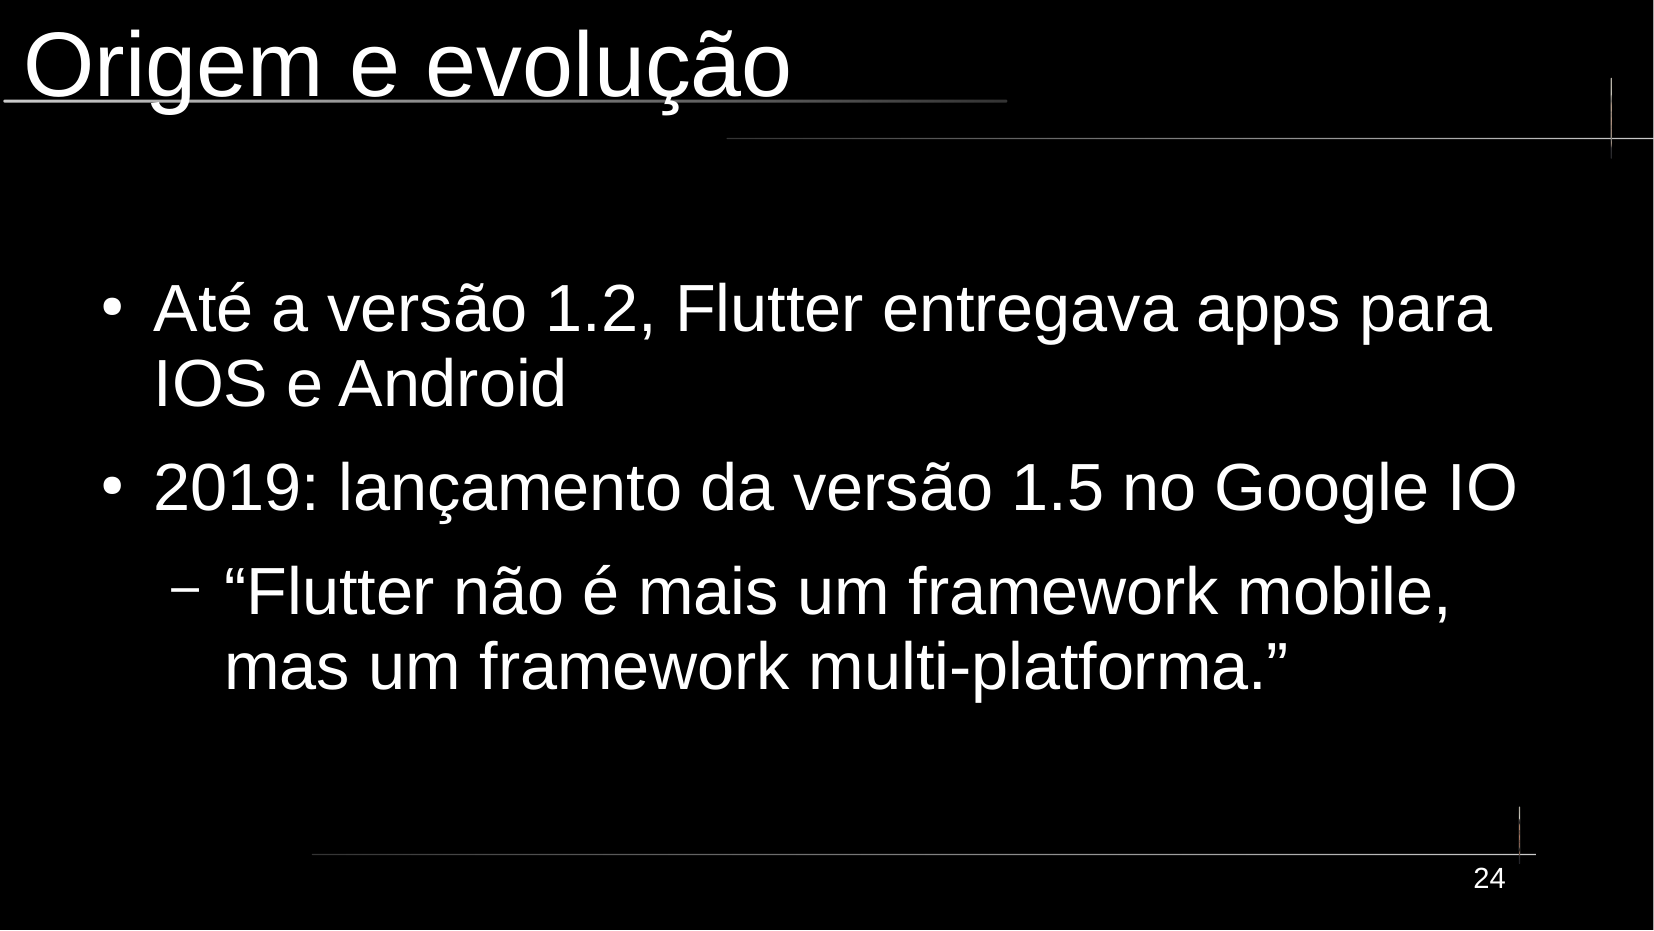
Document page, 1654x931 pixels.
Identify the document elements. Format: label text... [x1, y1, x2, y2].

subtitle Até a versão 1.2, Flutter entregava apps para IOS e Android 2019: lançamento da versão 1.5 no Google IO “Flutter não é mais um framework mobile, mas um framework multi-platforma.” [82, 217, 1571, 758]
title Origem e evolução [23, 11, 1589, 119]
